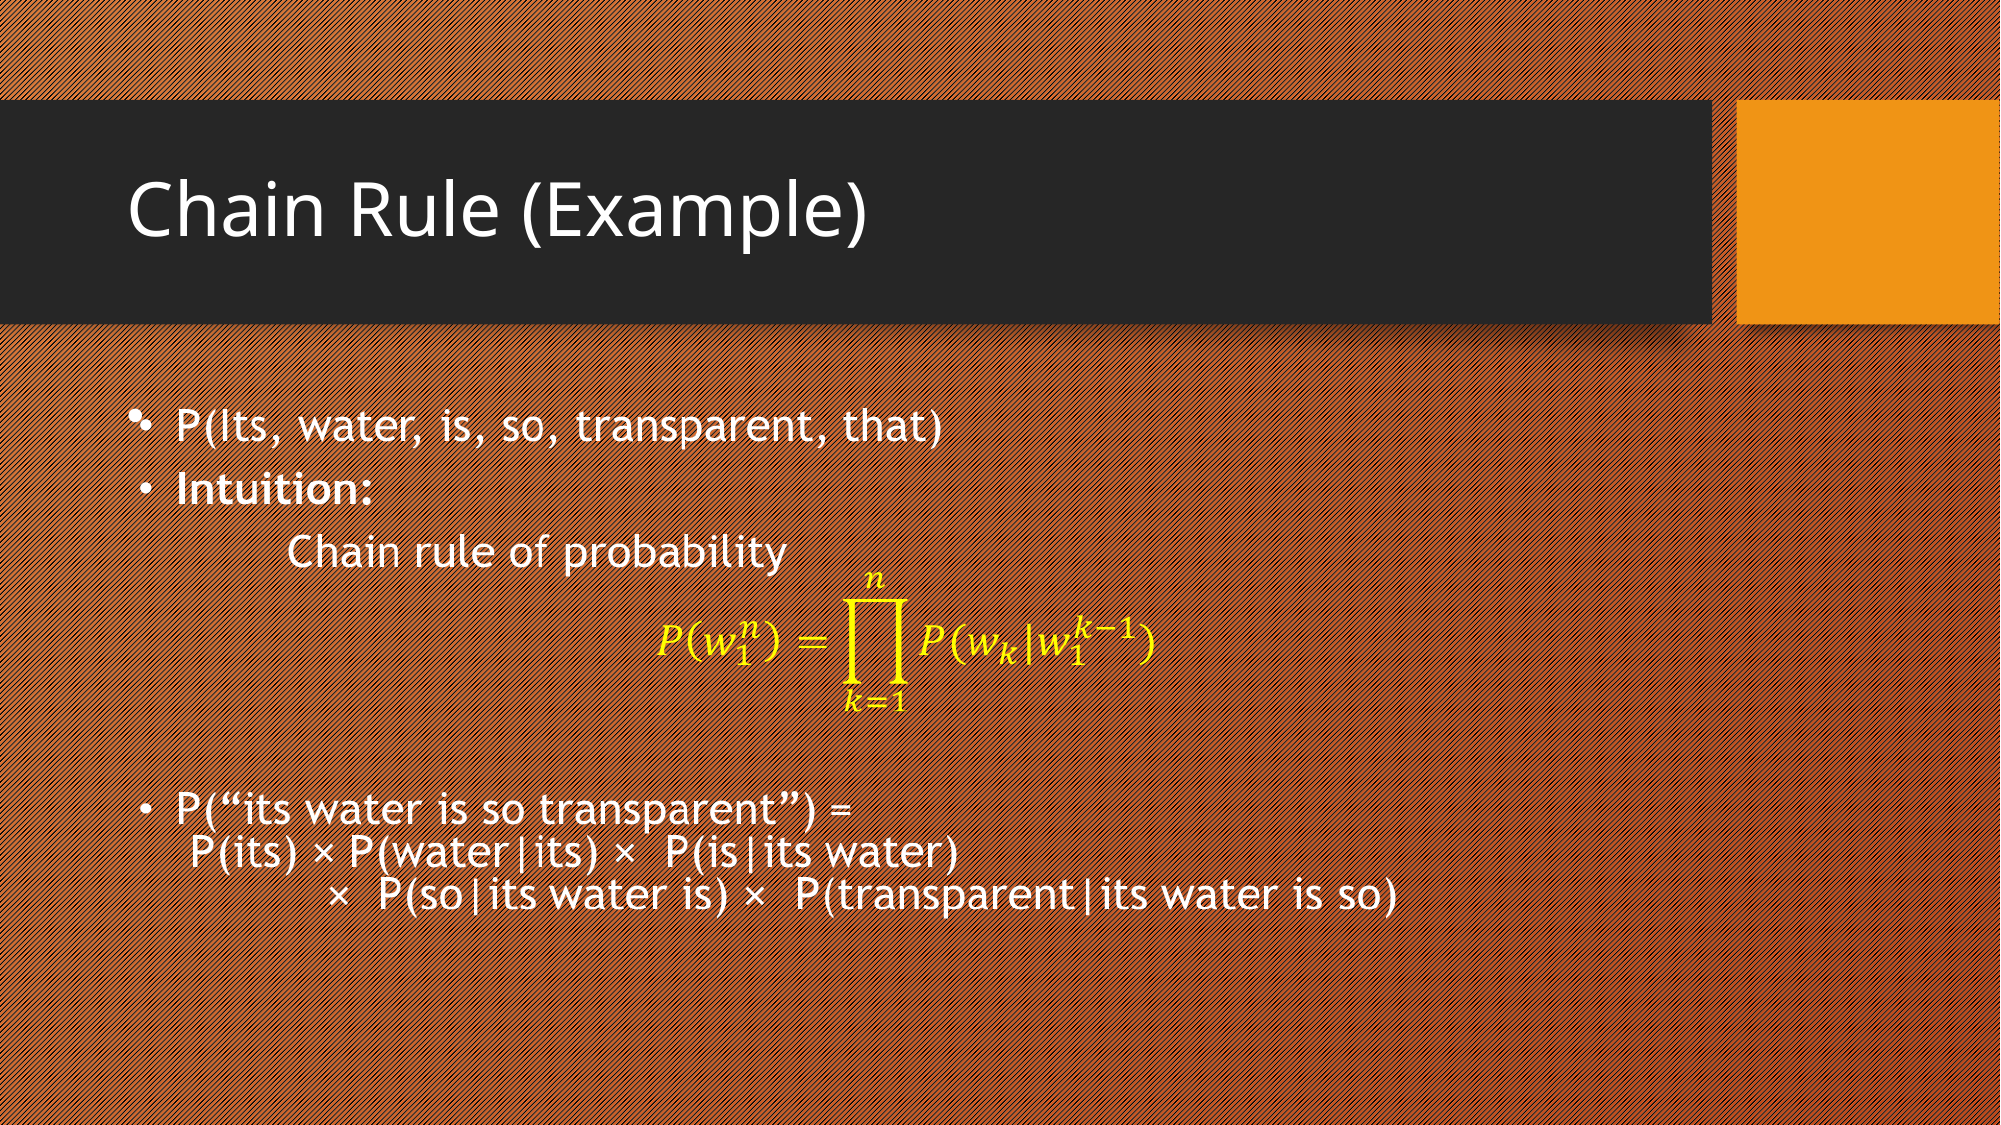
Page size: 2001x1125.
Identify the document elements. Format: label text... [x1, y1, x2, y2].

list [111, 383, 1689, 974]
picture [0, 0, 2000, 1125]
list Intuition: Chain rule of probability P(“its water is so transparent”) = P(its) × P(water|its) × P(is|its water) × P(so|its water is) × P(transparent|its water is so) [75, 1065, 1653, 1125]
title Chain Rule (Example) [111, 123, 1689, 301]
